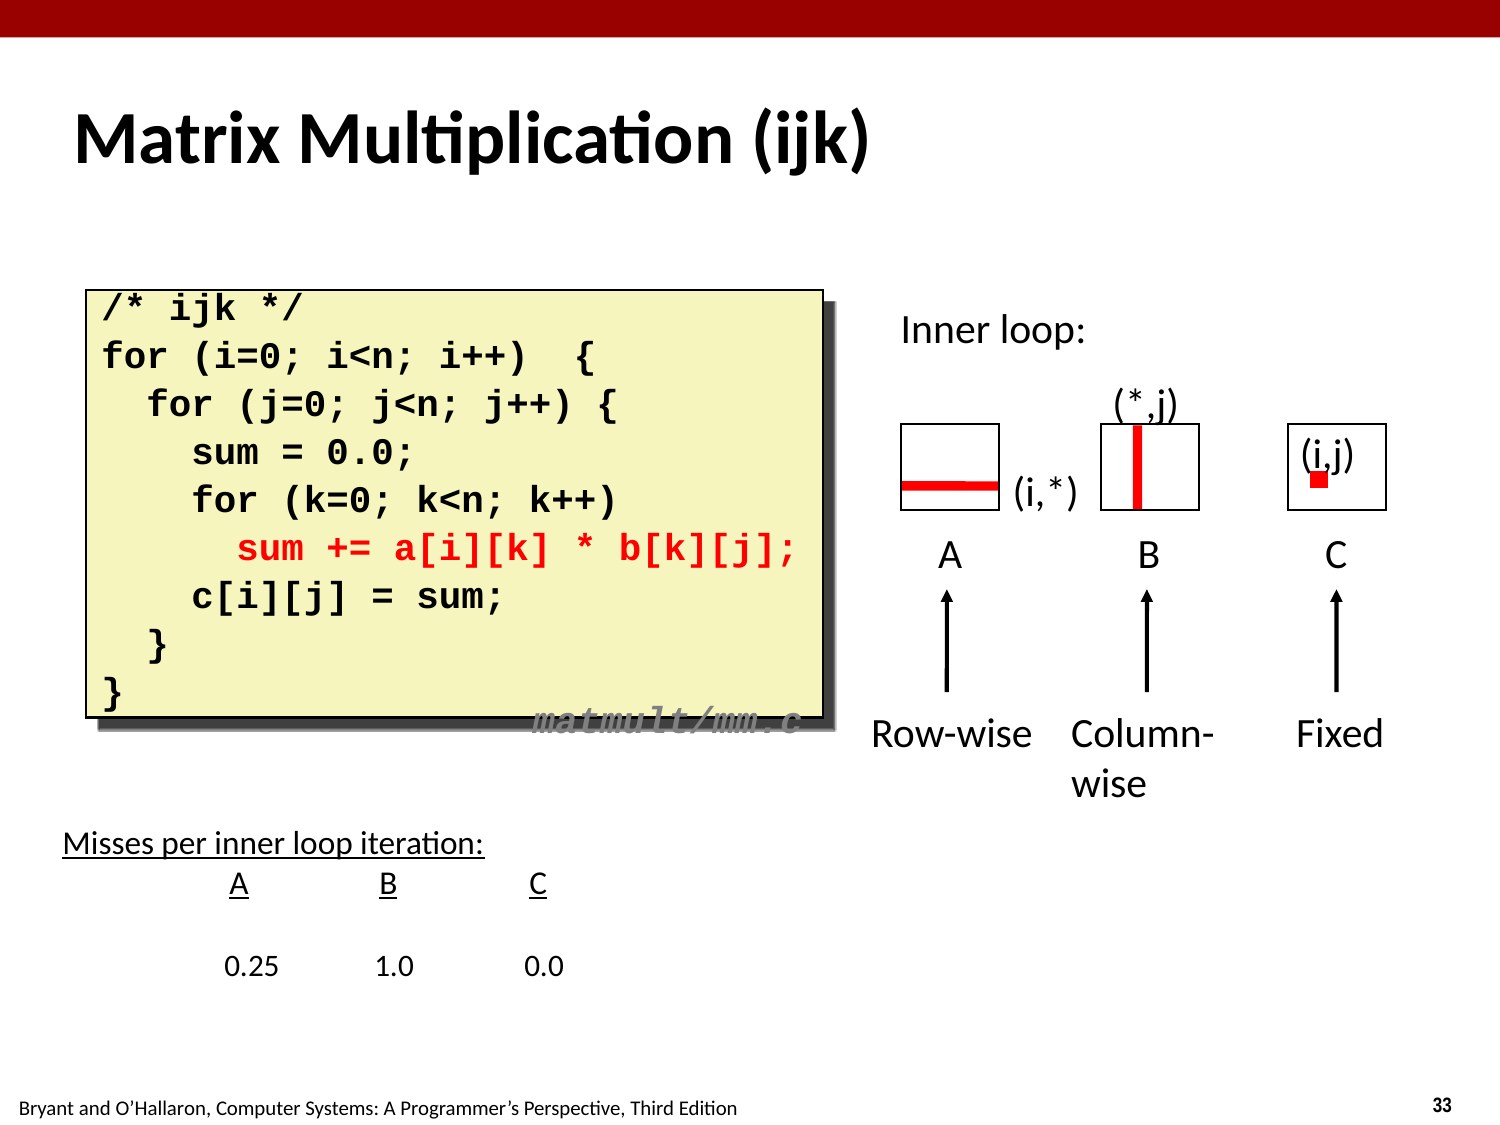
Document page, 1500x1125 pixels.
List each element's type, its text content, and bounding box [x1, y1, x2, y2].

text_box Column- wise [1056, 698, 1230, 813]
text_box (i,*) [997, 457, 1094, 522]
text_box 0.25 1.0 0.0 [42, 937, 875, 1038]
text_box (i,j) [1285, 419, 1371, 485]
text_box /* ijk */ for (i=0; i<n; i++) { for (j=0; j<n; j++) { sum = 0.0; for (k=0; k<n; k++) sum += a[i][k] * b[k][j]; c[i][j] = sum; } } [86, 289, 824, 718]
text_box (*,j) [1097, 369, 1195, 435]
text_box Row-wise [856, 698, 1048, 763]
text_box B [1122, 519, 1176, 585]
title Matrix Multiplication (ijk) [58, 71, 1304, 197]
text_box [1288, 424, 1387, 510]
text_box Inner loop: [885, 294, 1102, 360]
text_box Misses per inner loop iteration: A B C [47, 814, 880, 1014]
text_box matmult/mm.c [517, 692, 818, 750]
text_box [1100, 424, 1199, 510]
text_box C [1310, 519, 1363, 585]
text_box Fixed [1281, 698, 1400, 763]
text_box [901, 424, 999, 510]
text_box A [923, 519, 978, 585]
